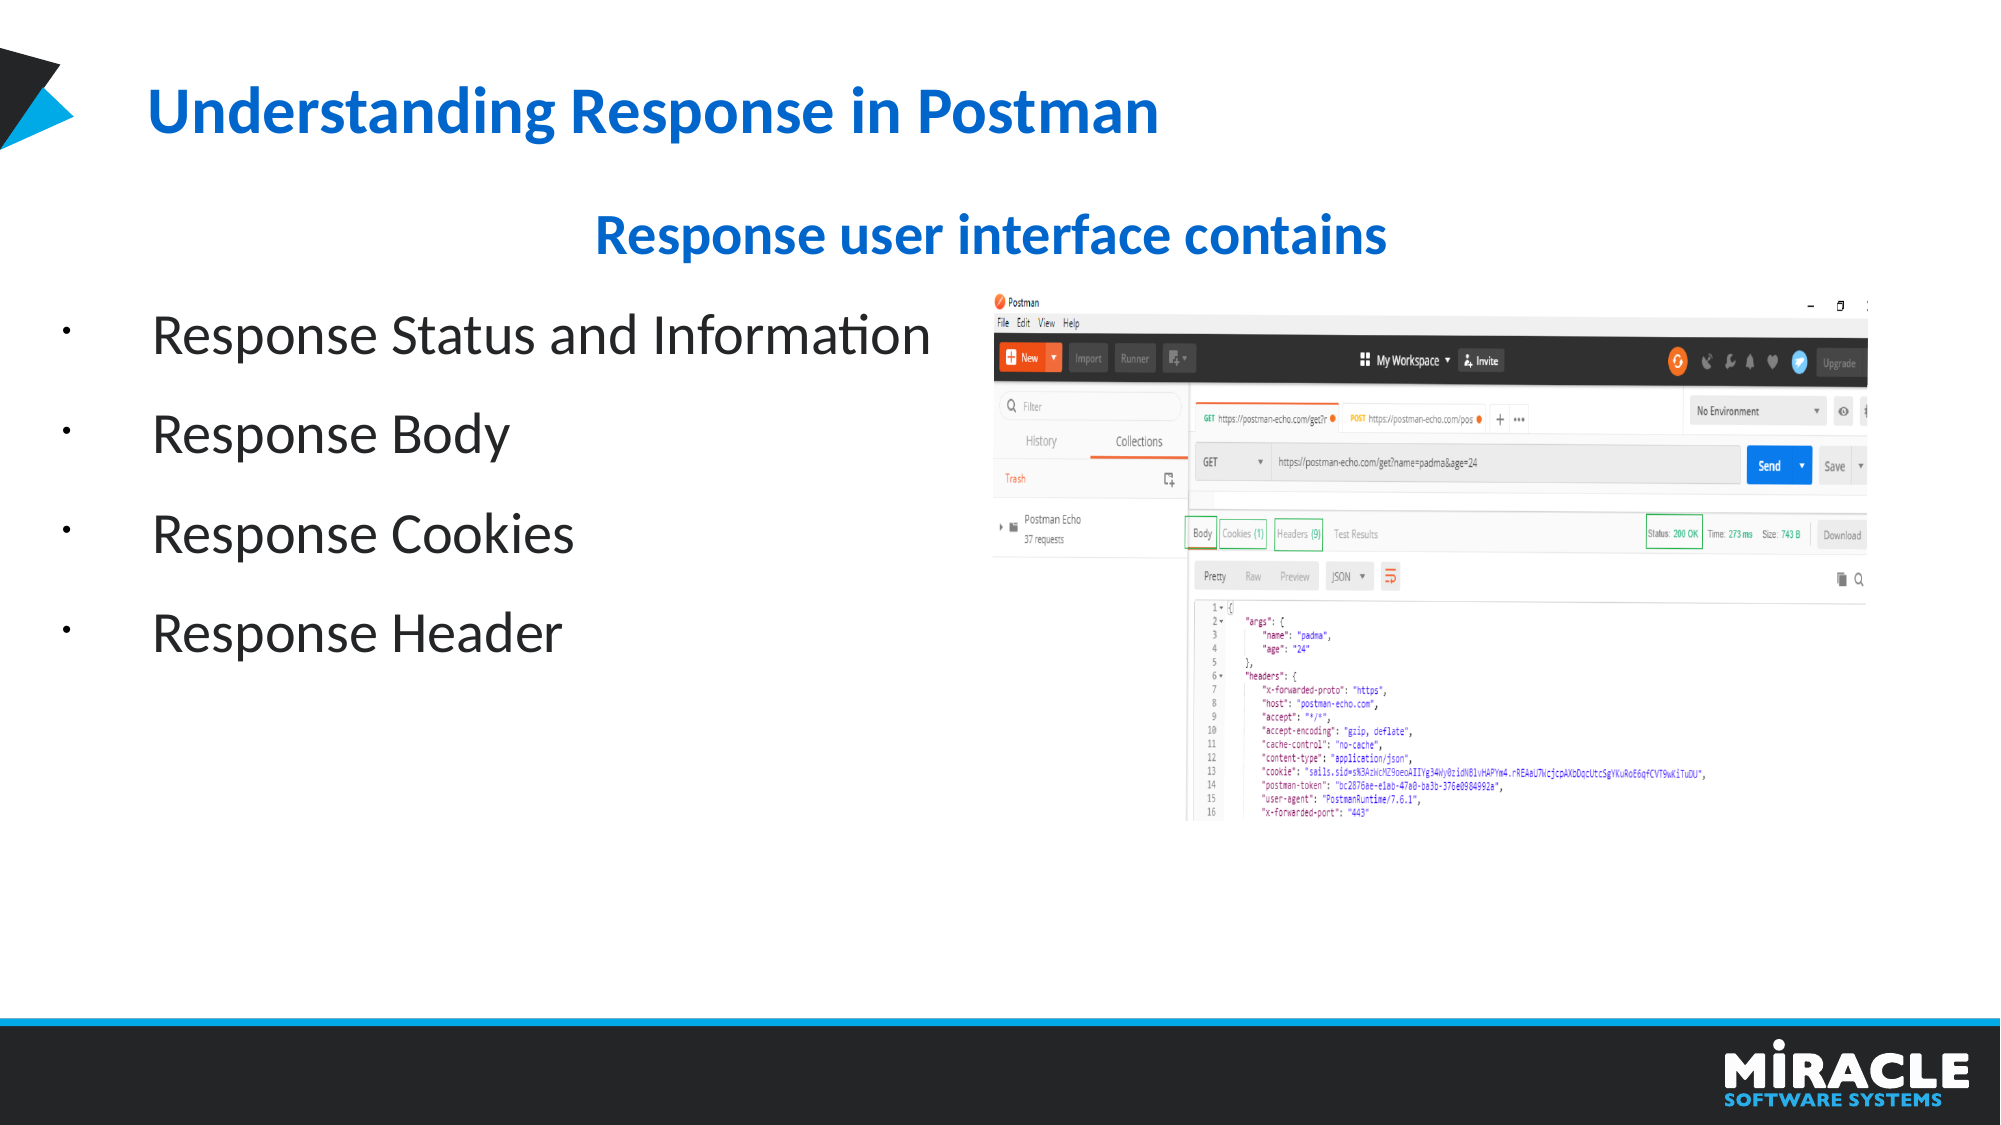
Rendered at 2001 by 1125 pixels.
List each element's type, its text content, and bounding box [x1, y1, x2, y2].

picture [990, 292, 1868, 825]
list Response user interface contains Response Status and Information Response Body Response Cookies Response Header [47, 188, 1900, 913]
list Understanding Response in Postman [95, 59, 1913, 201]
